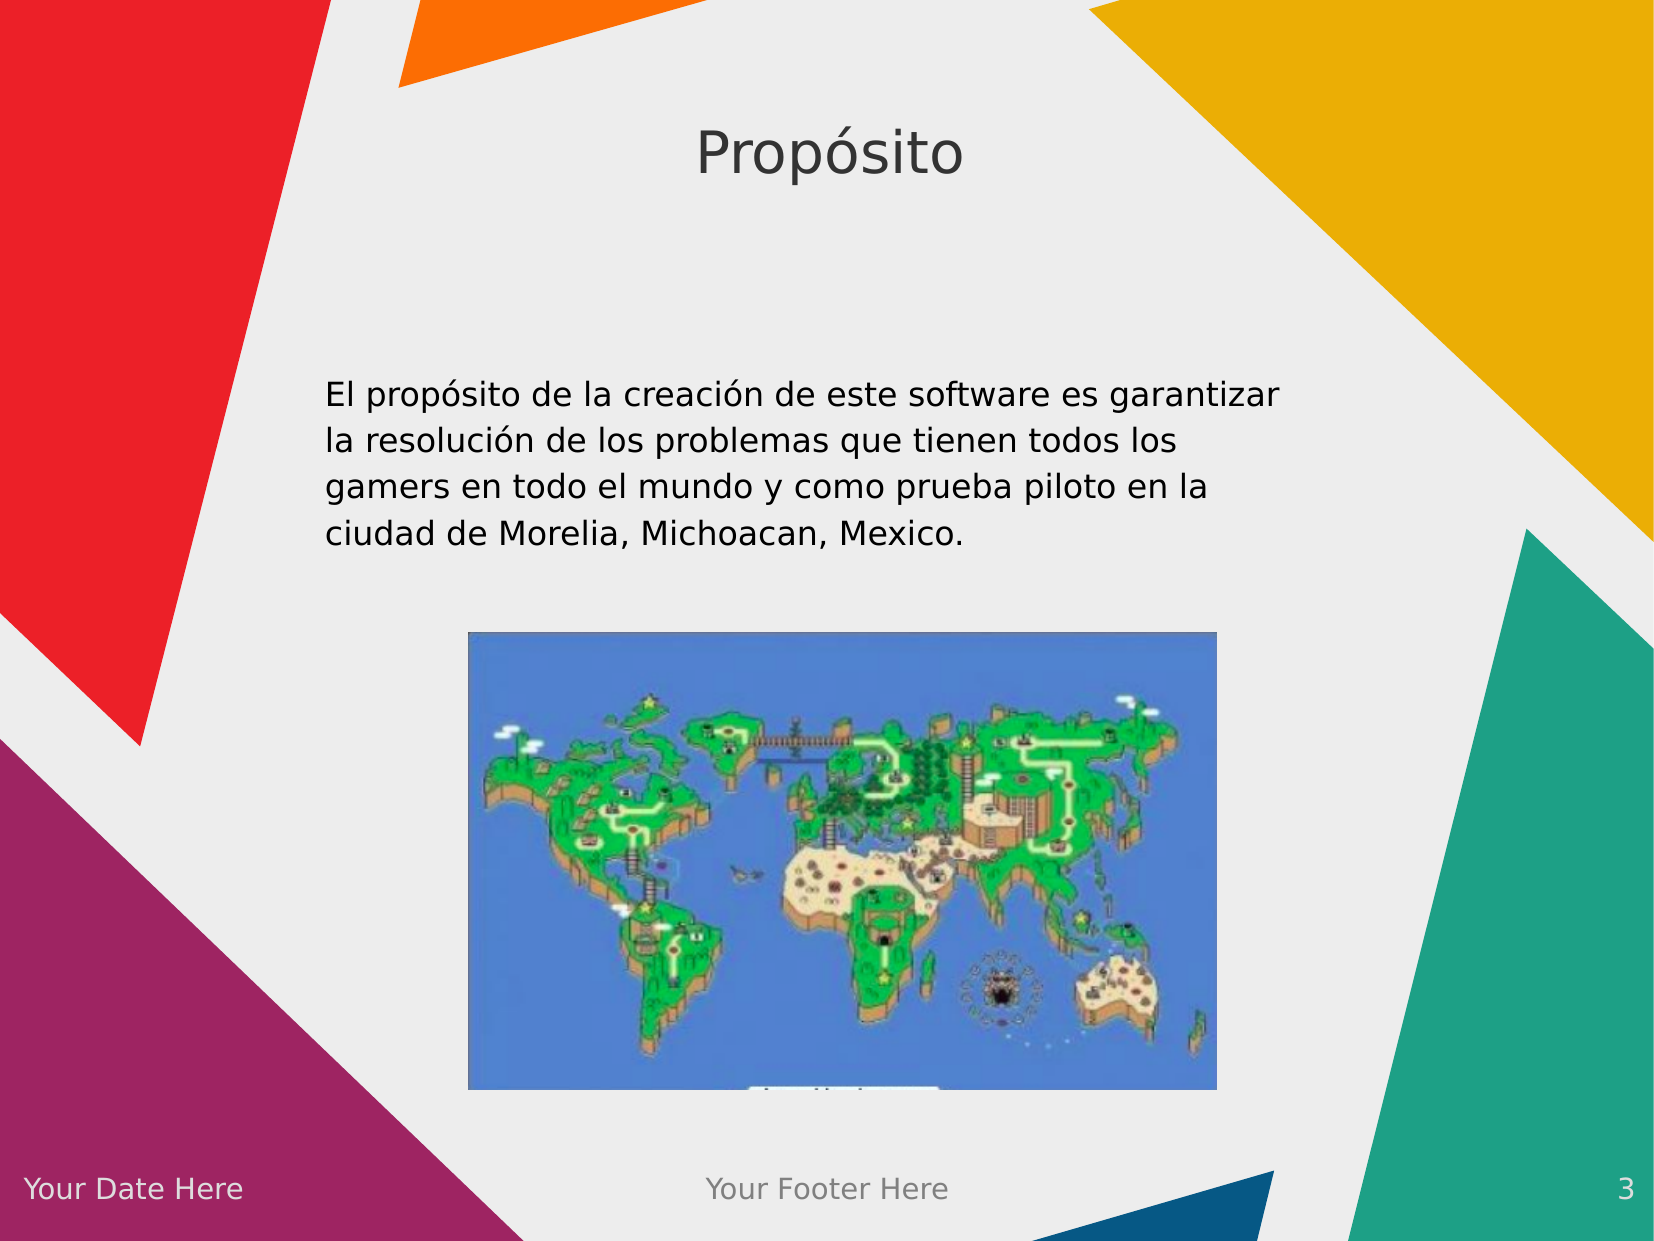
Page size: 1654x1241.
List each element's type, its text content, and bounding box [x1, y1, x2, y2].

title Propósito [289, 49, 1372, 257]
picture [468, 632, 1217, 1090]
list El propósito de la creación de este software es garantizar la resolución de los problemas que tienen todos los gamers en todo el mundo y como prueba piloto en la ciudad de Morelia, Michoacan, Mexico. [289, 290, 1372, 1090]
